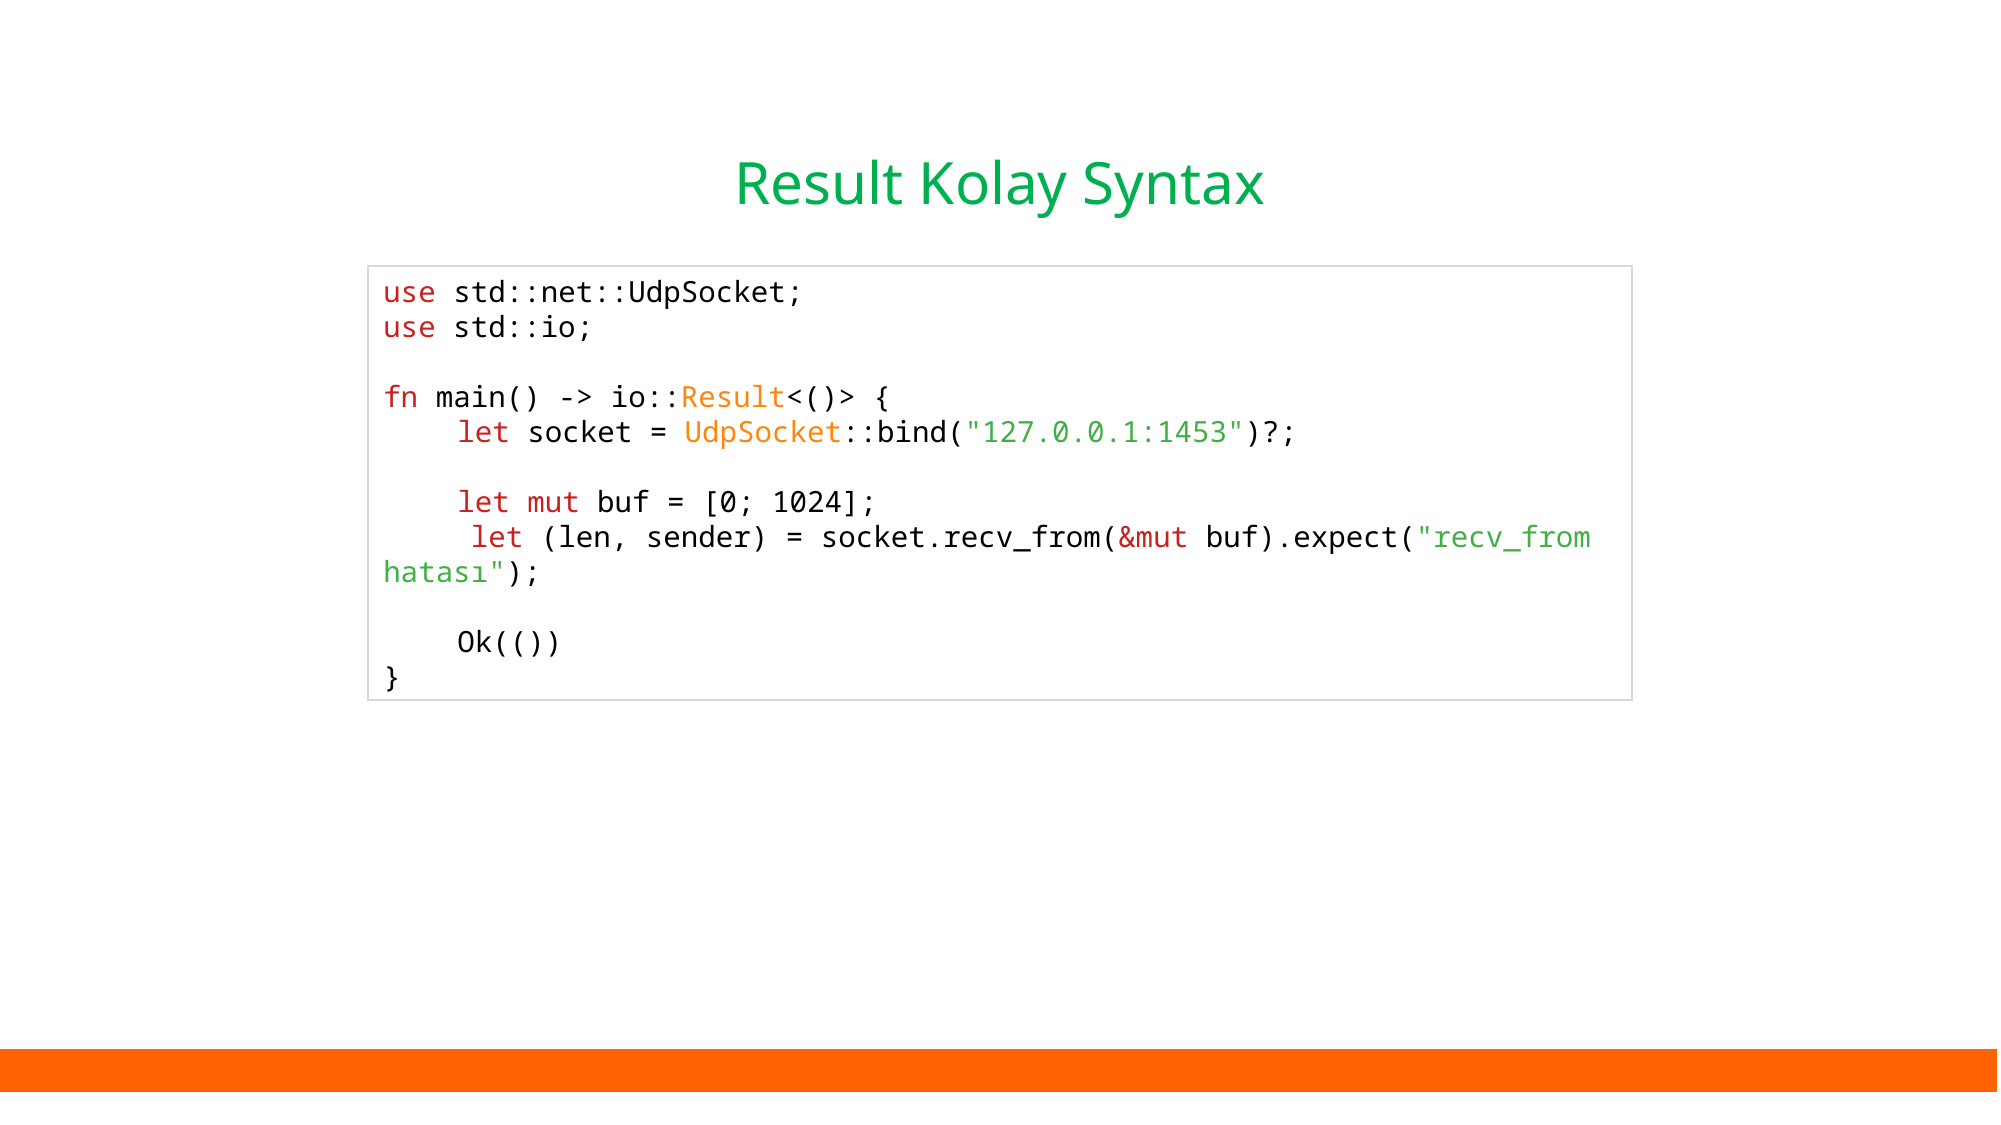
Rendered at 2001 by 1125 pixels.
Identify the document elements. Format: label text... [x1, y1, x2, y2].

text_box use std::net::UdpSocket; use std::io; fn main() -> io::Result<()> { let socket = UdpSocket::bind("127.0.0.1:1453")?; let mut buf = [0; 1024]; let (len, sender) = socket.recv_from(&mut buf).expect("recv_from hatası"); Ok(()) } [368, 265, 1632, 666]
list Result Kolay Syntax [420, 146, 1580, 237]
text_box [0, 1049, 1997, 1092]
